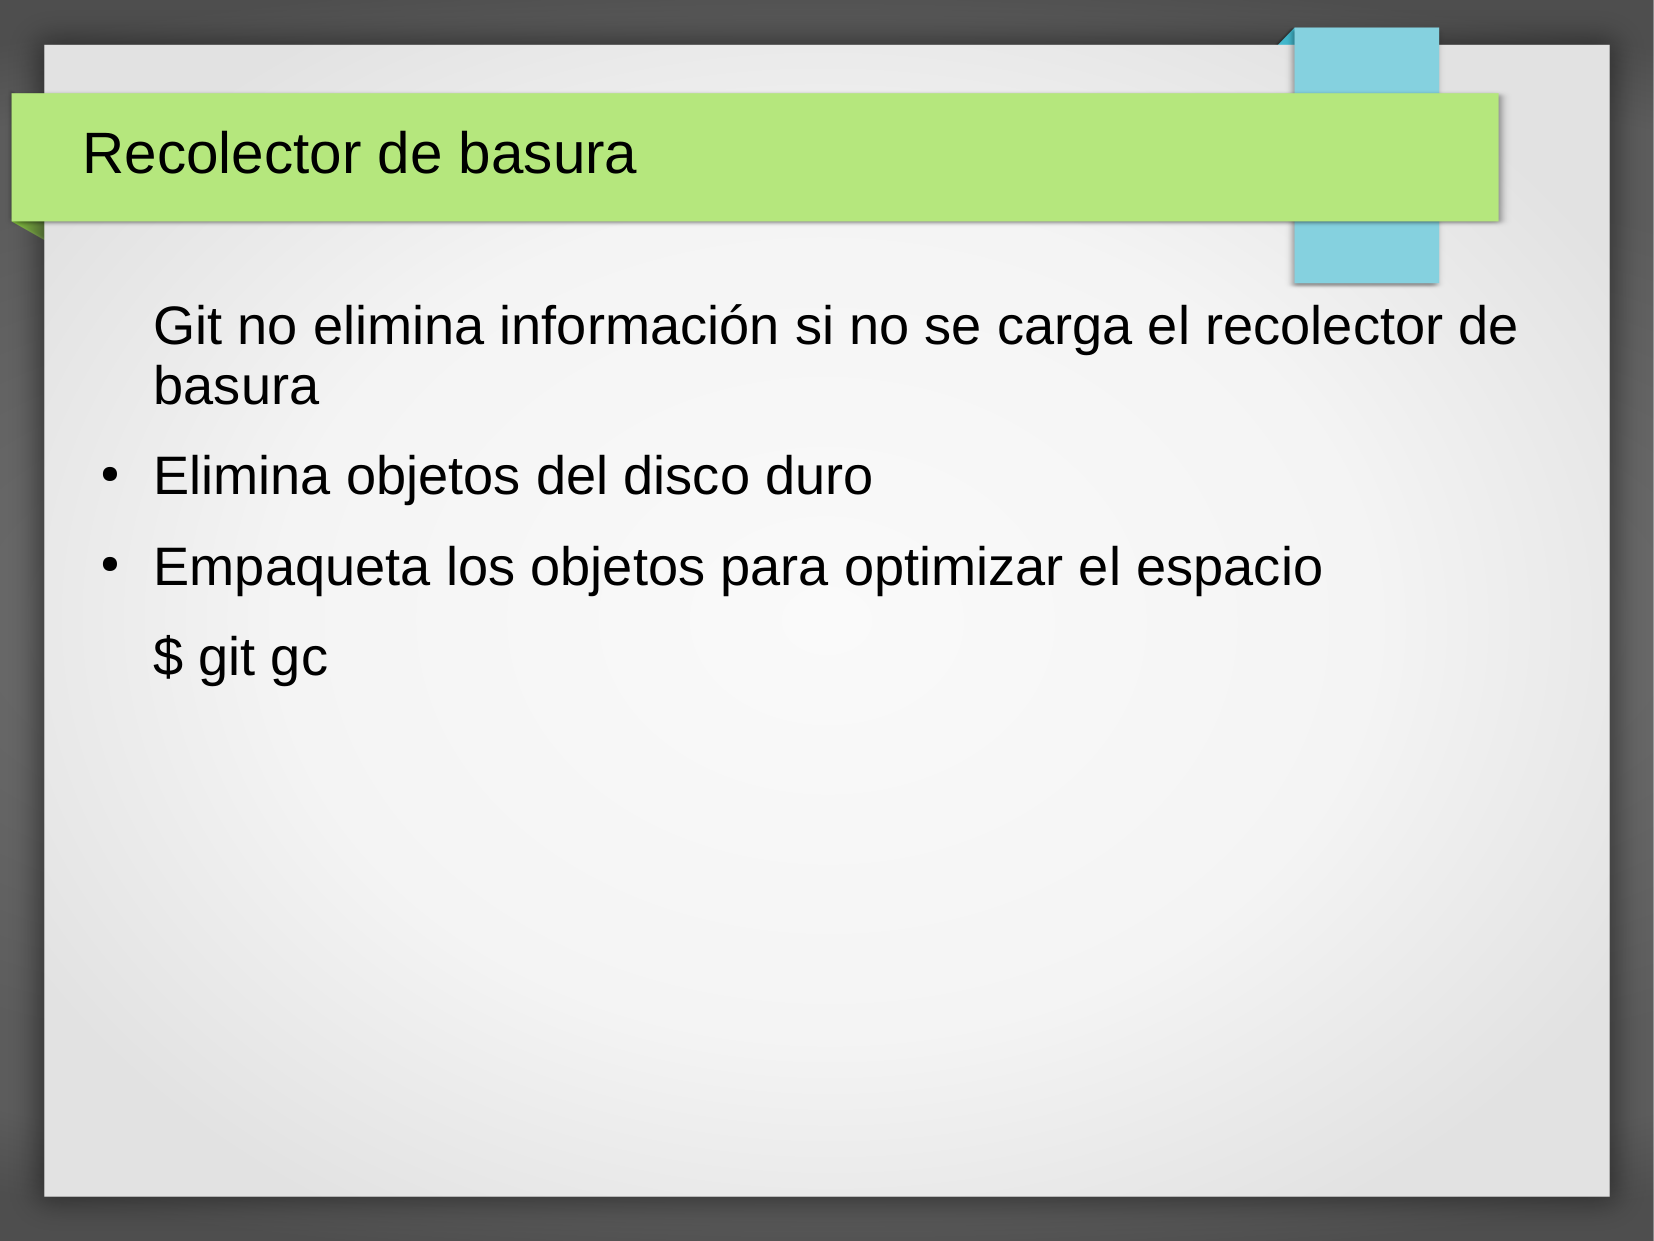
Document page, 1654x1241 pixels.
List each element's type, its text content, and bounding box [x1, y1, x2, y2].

list Git no elimina información si no se carga el recolector de basura Elimina objetos del disco duro Empaqueta los objetos para optimizar el espacio $ git gc [82, 295, 1571, 1015]
picture [0, 0, 1654, 1241]
title Recolector de basura [82, 94, 1264, 213]
